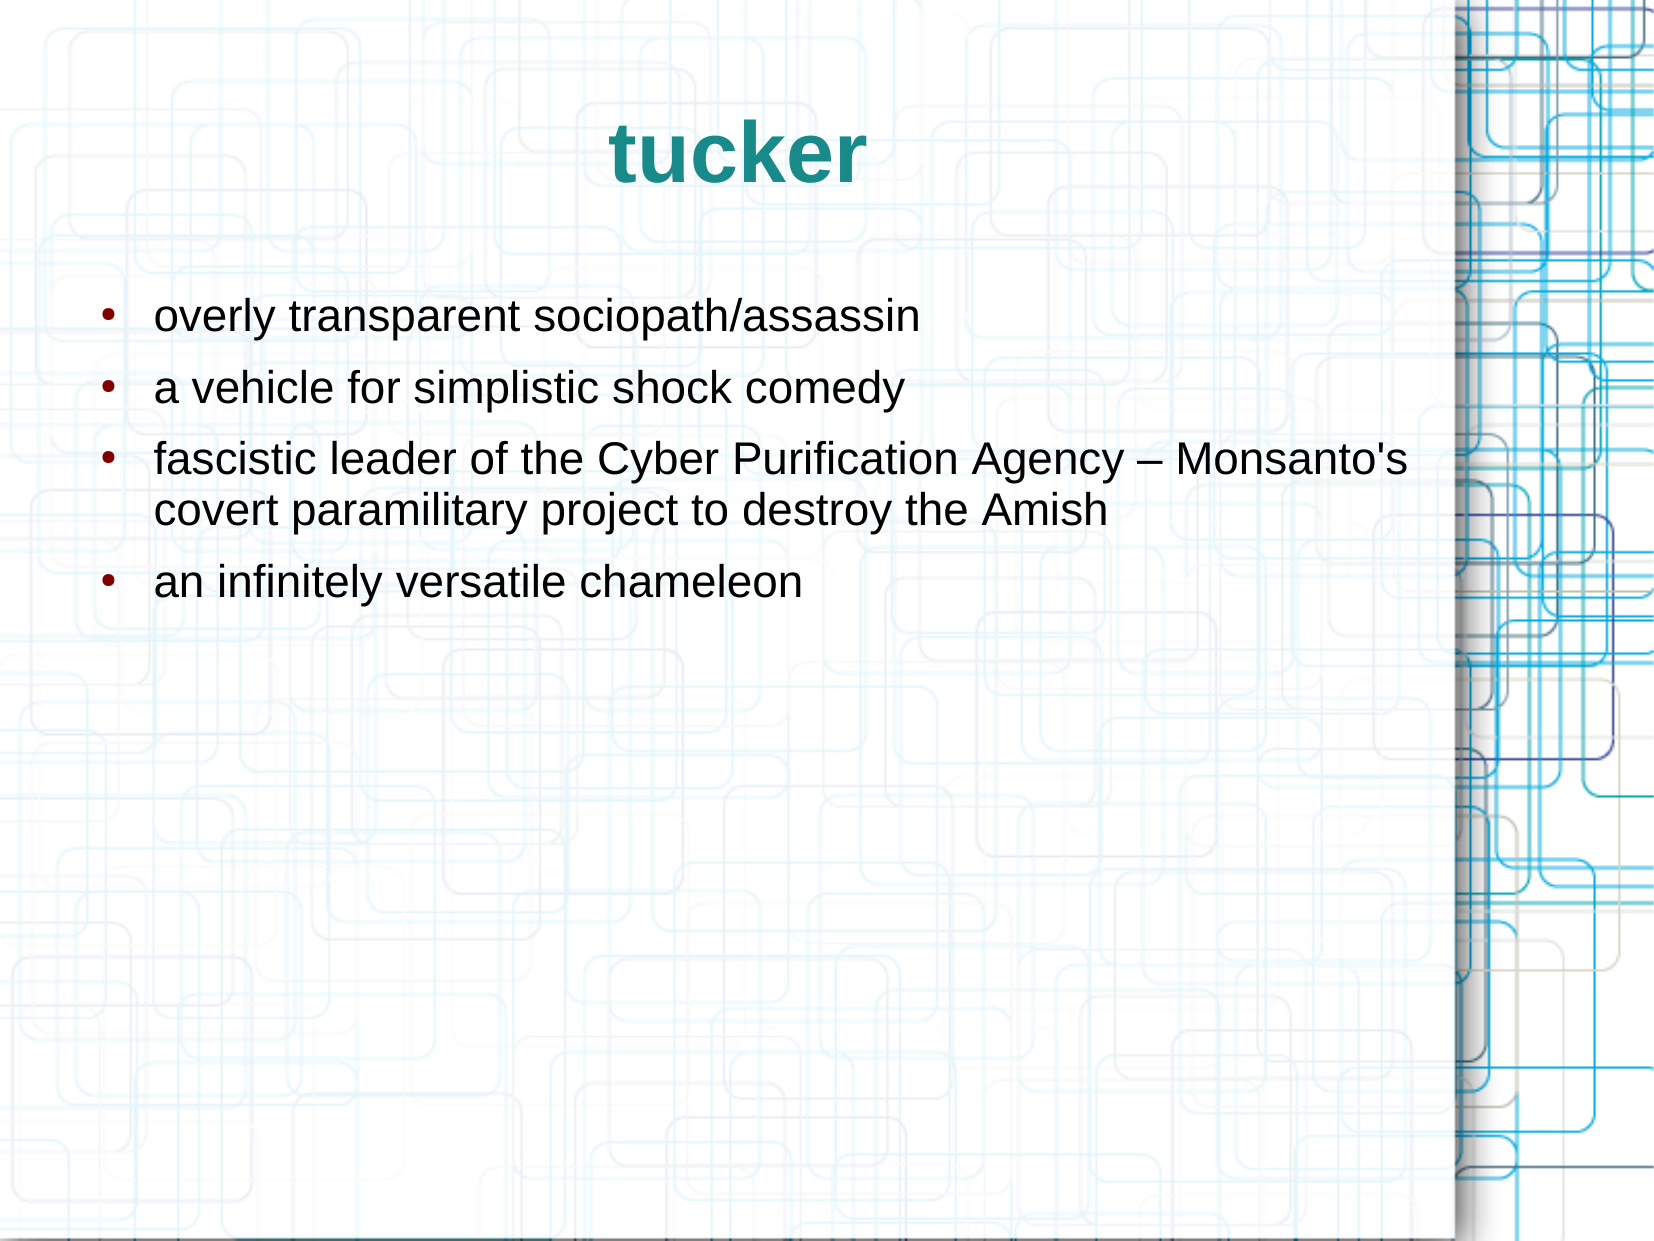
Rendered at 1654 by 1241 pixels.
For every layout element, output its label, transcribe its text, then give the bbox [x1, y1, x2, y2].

title tucker [59, 49, 1418, 257]
list overly transparent sociopath/assassin a vehicle for simplistic shock comedy fascistic leader of the Cyber Purification Agency – Monsanto's covert paramilitary project to destroy the Amish an infinitely versatile chameleon [82, 290, 1418, 1109]
picture [0, 0, 1654, 1241]
